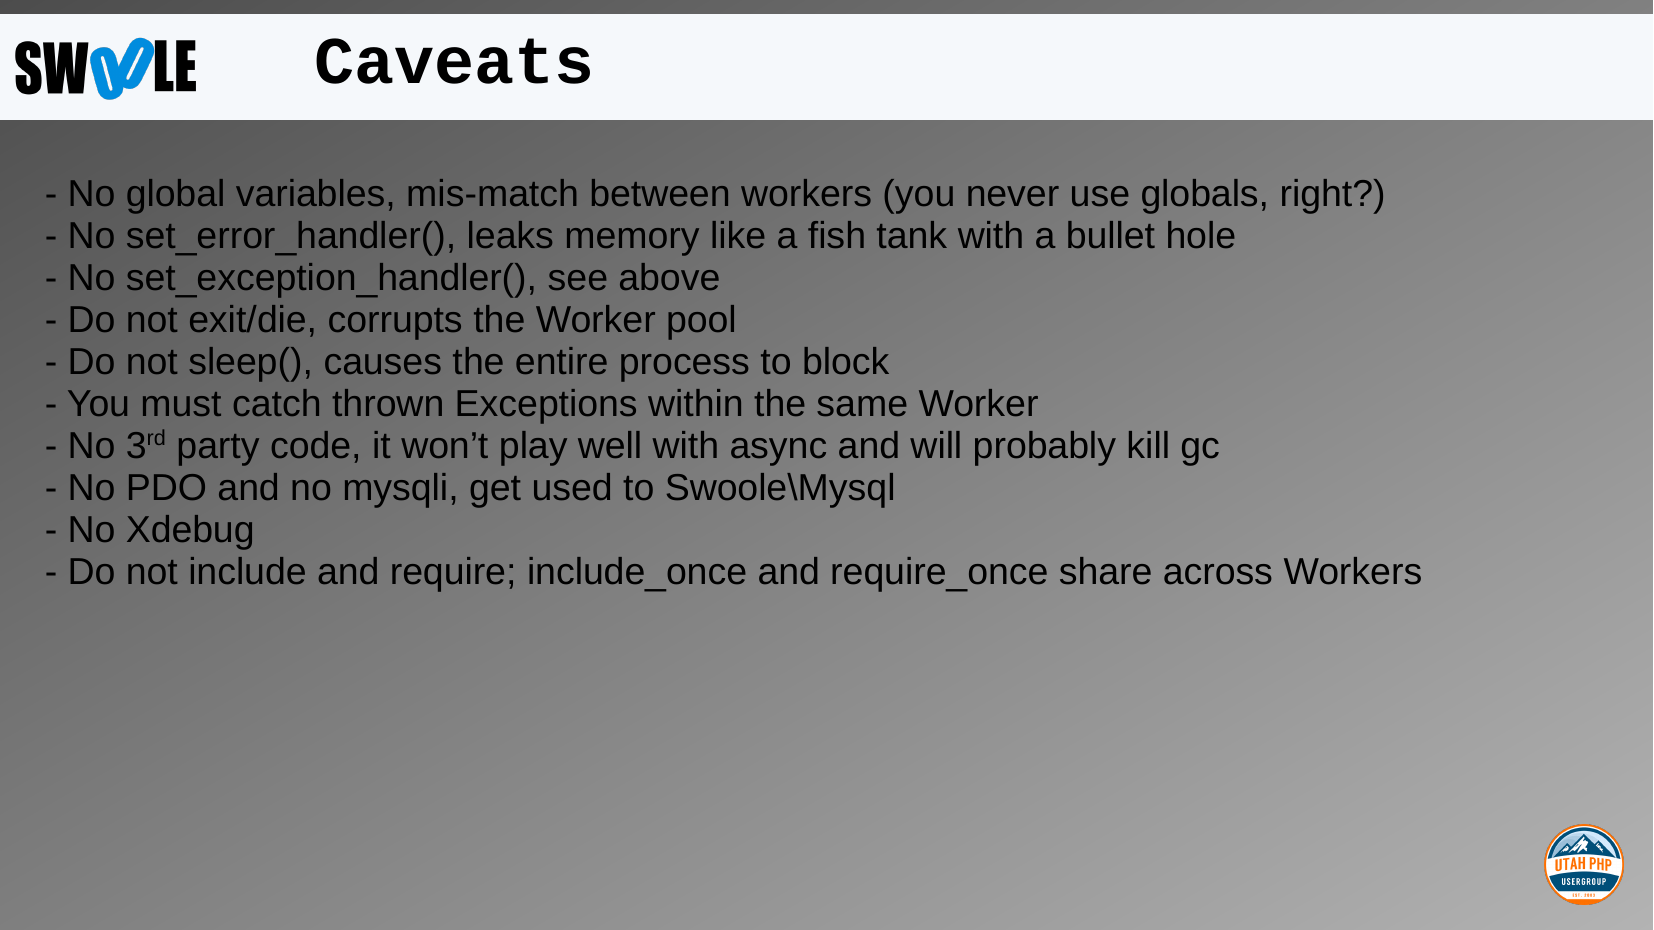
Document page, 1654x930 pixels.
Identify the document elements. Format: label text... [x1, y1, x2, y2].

text_box [0, 14, 15, 120]
text_box - No global variables, mis-match between workers (you never use globals, right?) - No set_error_handler(), leaks memory like a fish tank with a bullet hole - No set_exception_handler(), see above - Do not exit/die, corrupts the Worker pool - Do not sleep(), causes the entire process to block - You must catch thrown Exceptions within the same Worker - No 3rd party code, it won’t play well with async and will probably kill gc - No PDO and no mysqli, get used to Swoole\Mysql - No Xdebug - Do not include and require; include_once and require_once share across Workers [30, 165, 1486, 812]
picture [1544, 824, 1624, 905]
text_box [196, 14, 1653, 120]
picture [15, 14, 196, 124]
title Caveats [314, 14, 1586, 118]
